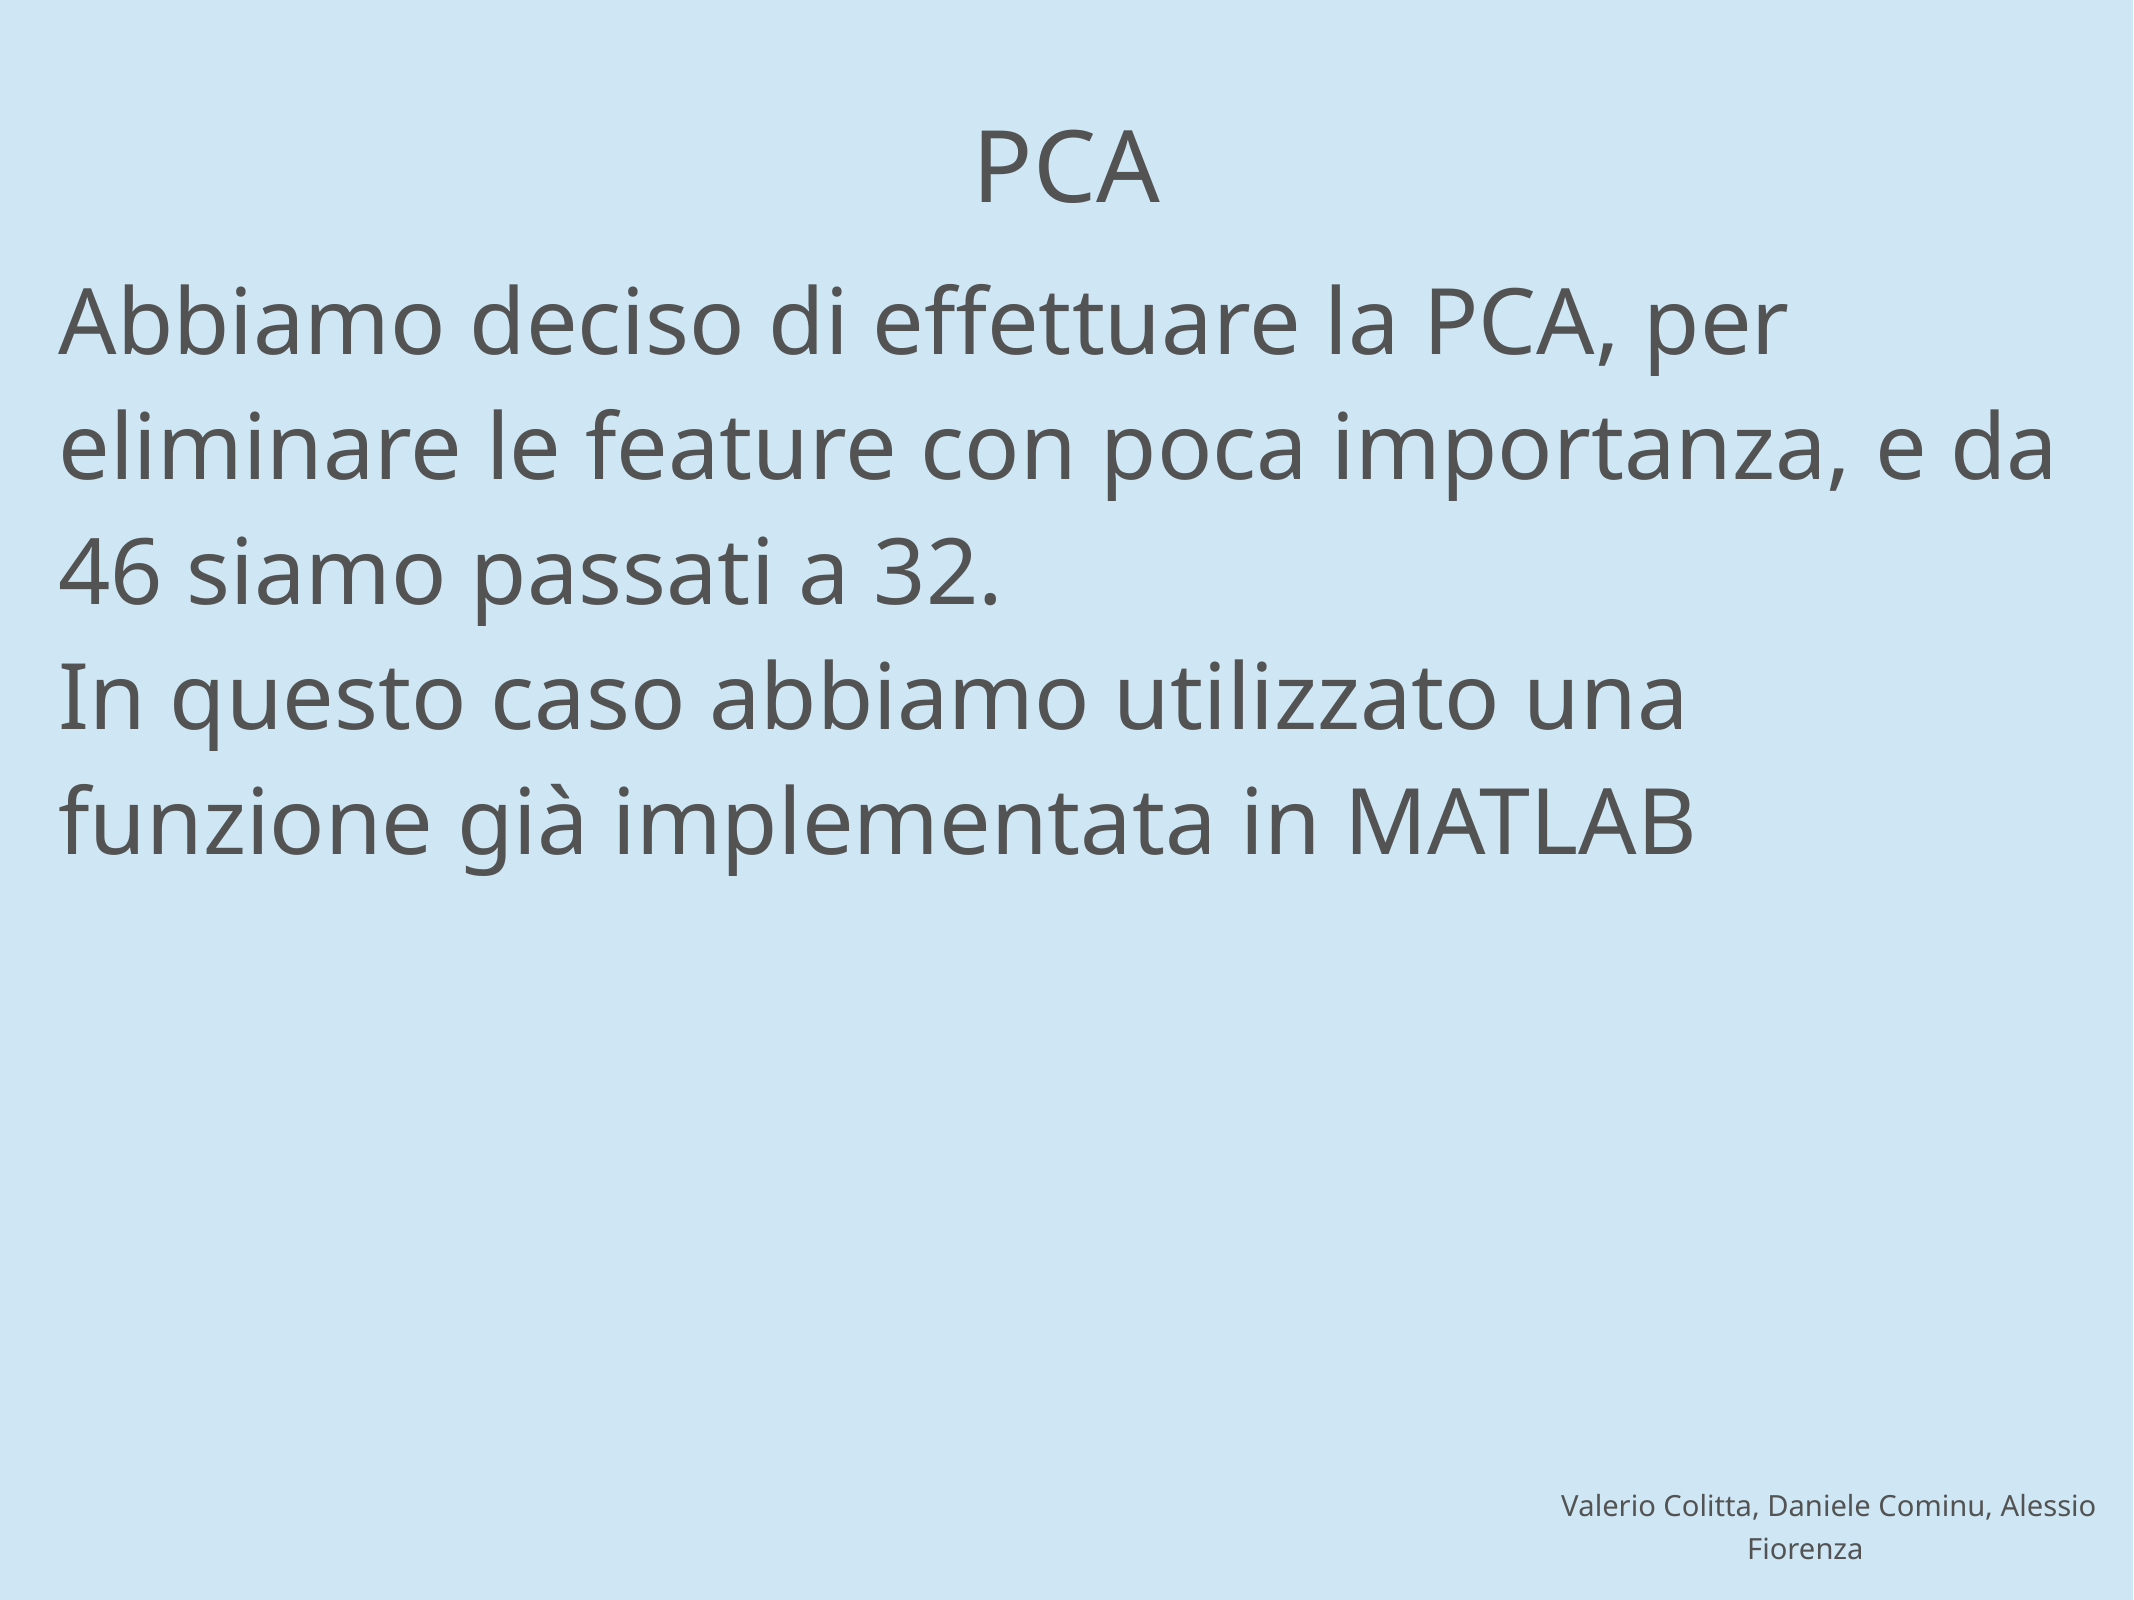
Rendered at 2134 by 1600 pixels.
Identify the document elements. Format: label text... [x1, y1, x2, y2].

subtitle Abbiamo deciso di effettuare la PCA, per eliminare le feature con poca importanza, e da 46 siamo passati a 32. In questo caso abbiamo utilizzato una funzione già implementata in MATLAB [58, 264, 2075, 964]
text_box Valerio Colitta, Daniele Cominu, Alessio Fiorenza [1467, 1496, 2134, 1558]
title PCA [58, 94, 2075, 264]
